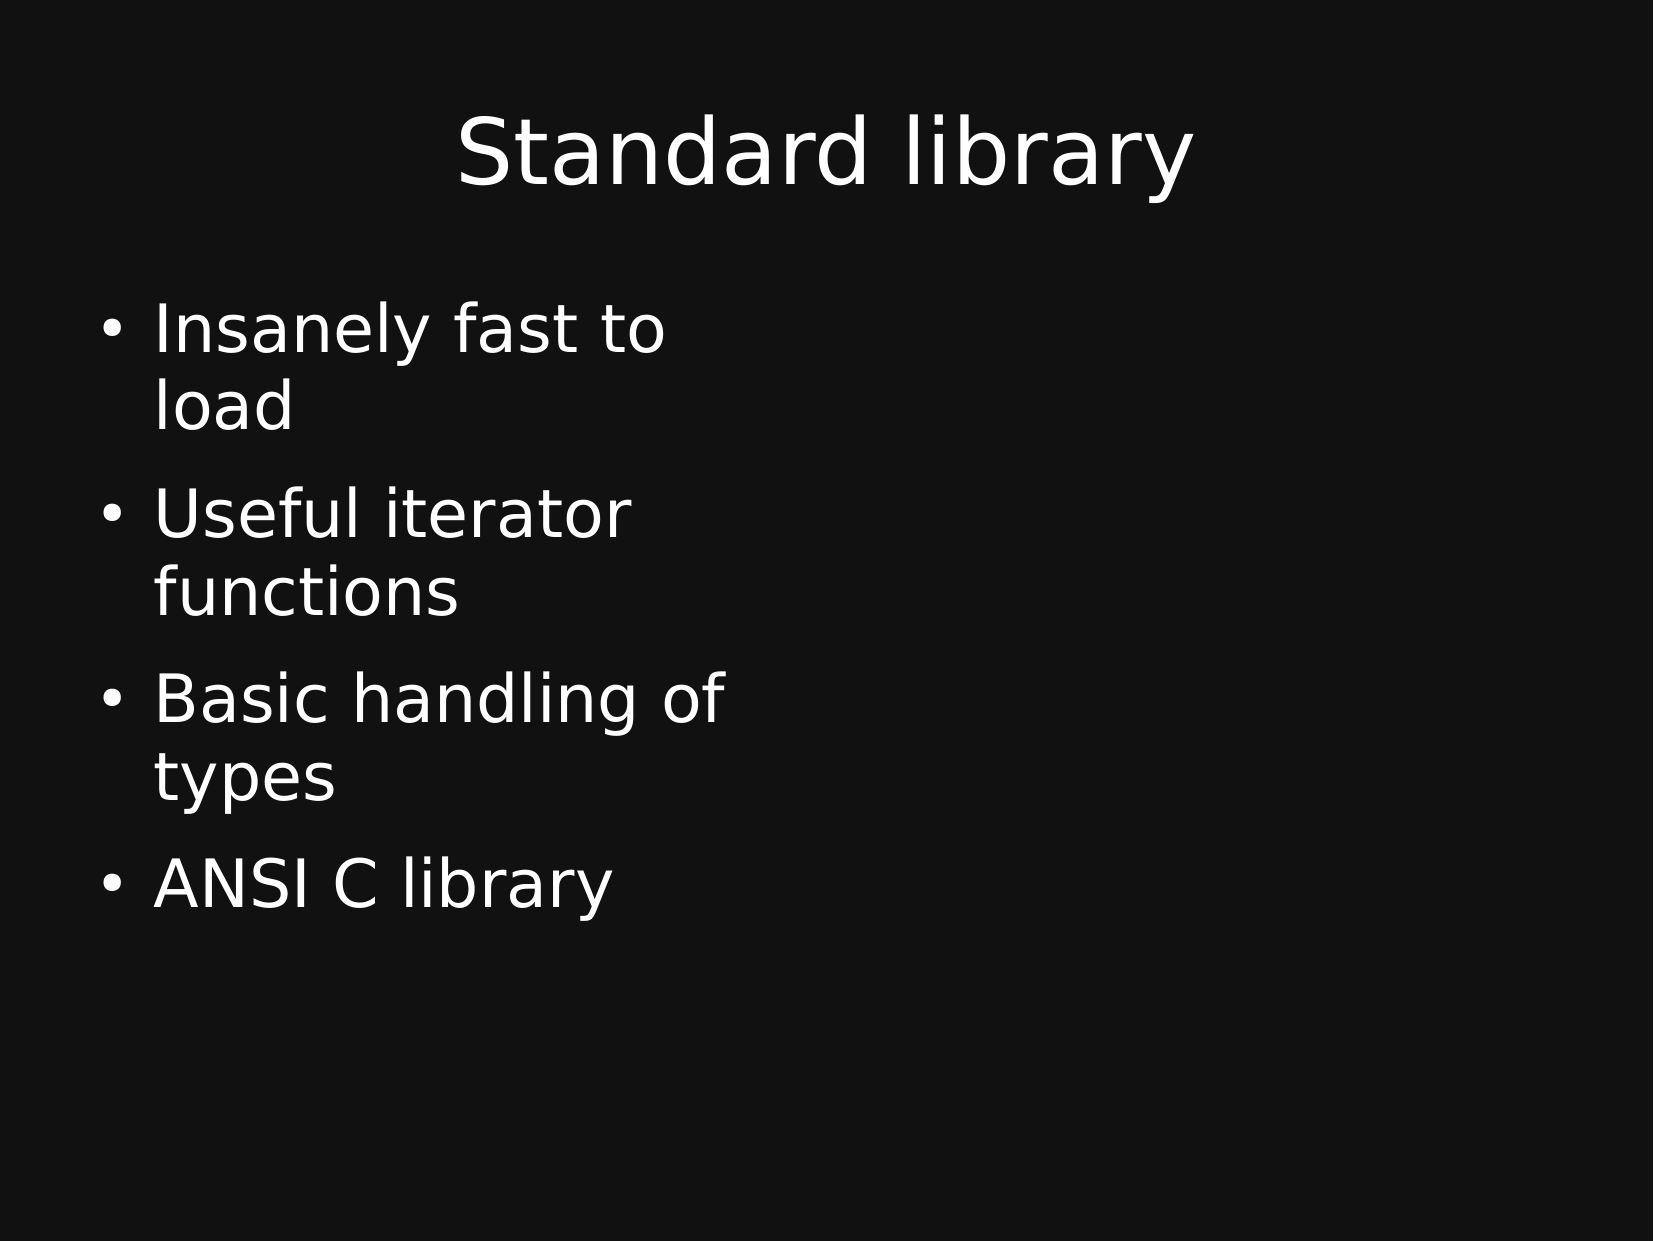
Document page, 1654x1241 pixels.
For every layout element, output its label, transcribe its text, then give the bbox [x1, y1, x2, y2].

list Insanely fast to load Useful iterator functions Basic handling of types ANSI C library [82, 290, 809, 1010]
title Standard library [82, 49, 1571, 257]
